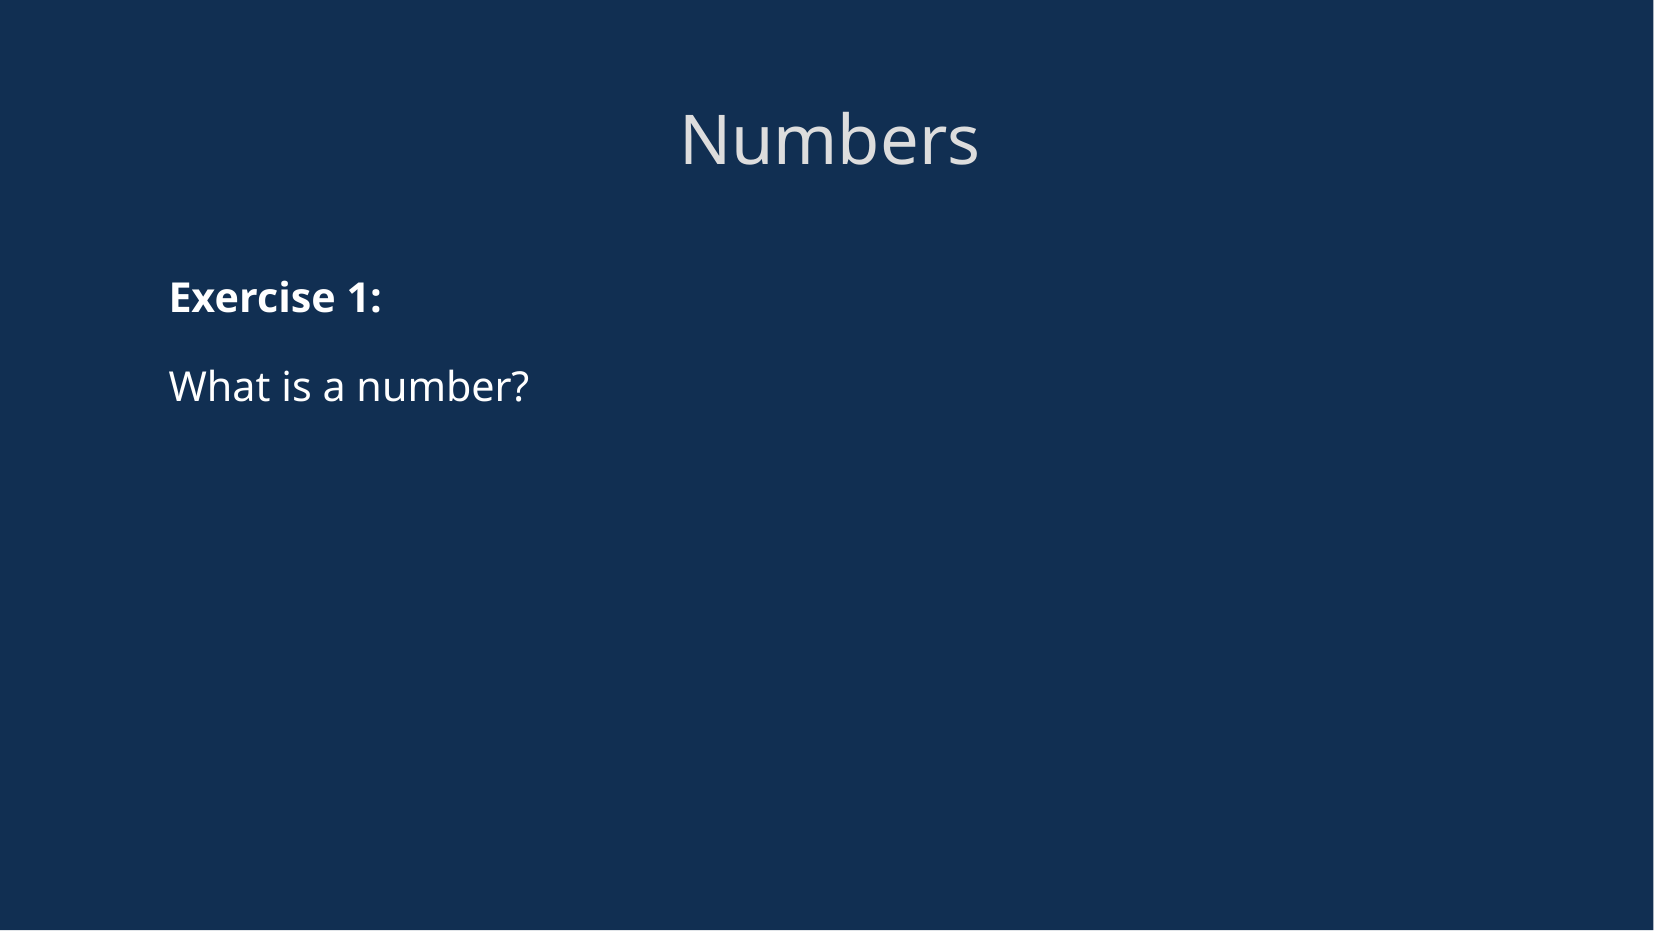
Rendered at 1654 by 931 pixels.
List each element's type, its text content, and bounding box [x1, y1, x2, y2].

list Exercise 1: What is a number? [97, 268, 1563, 806]
title Numbers [97, 56, 1563, 220]
